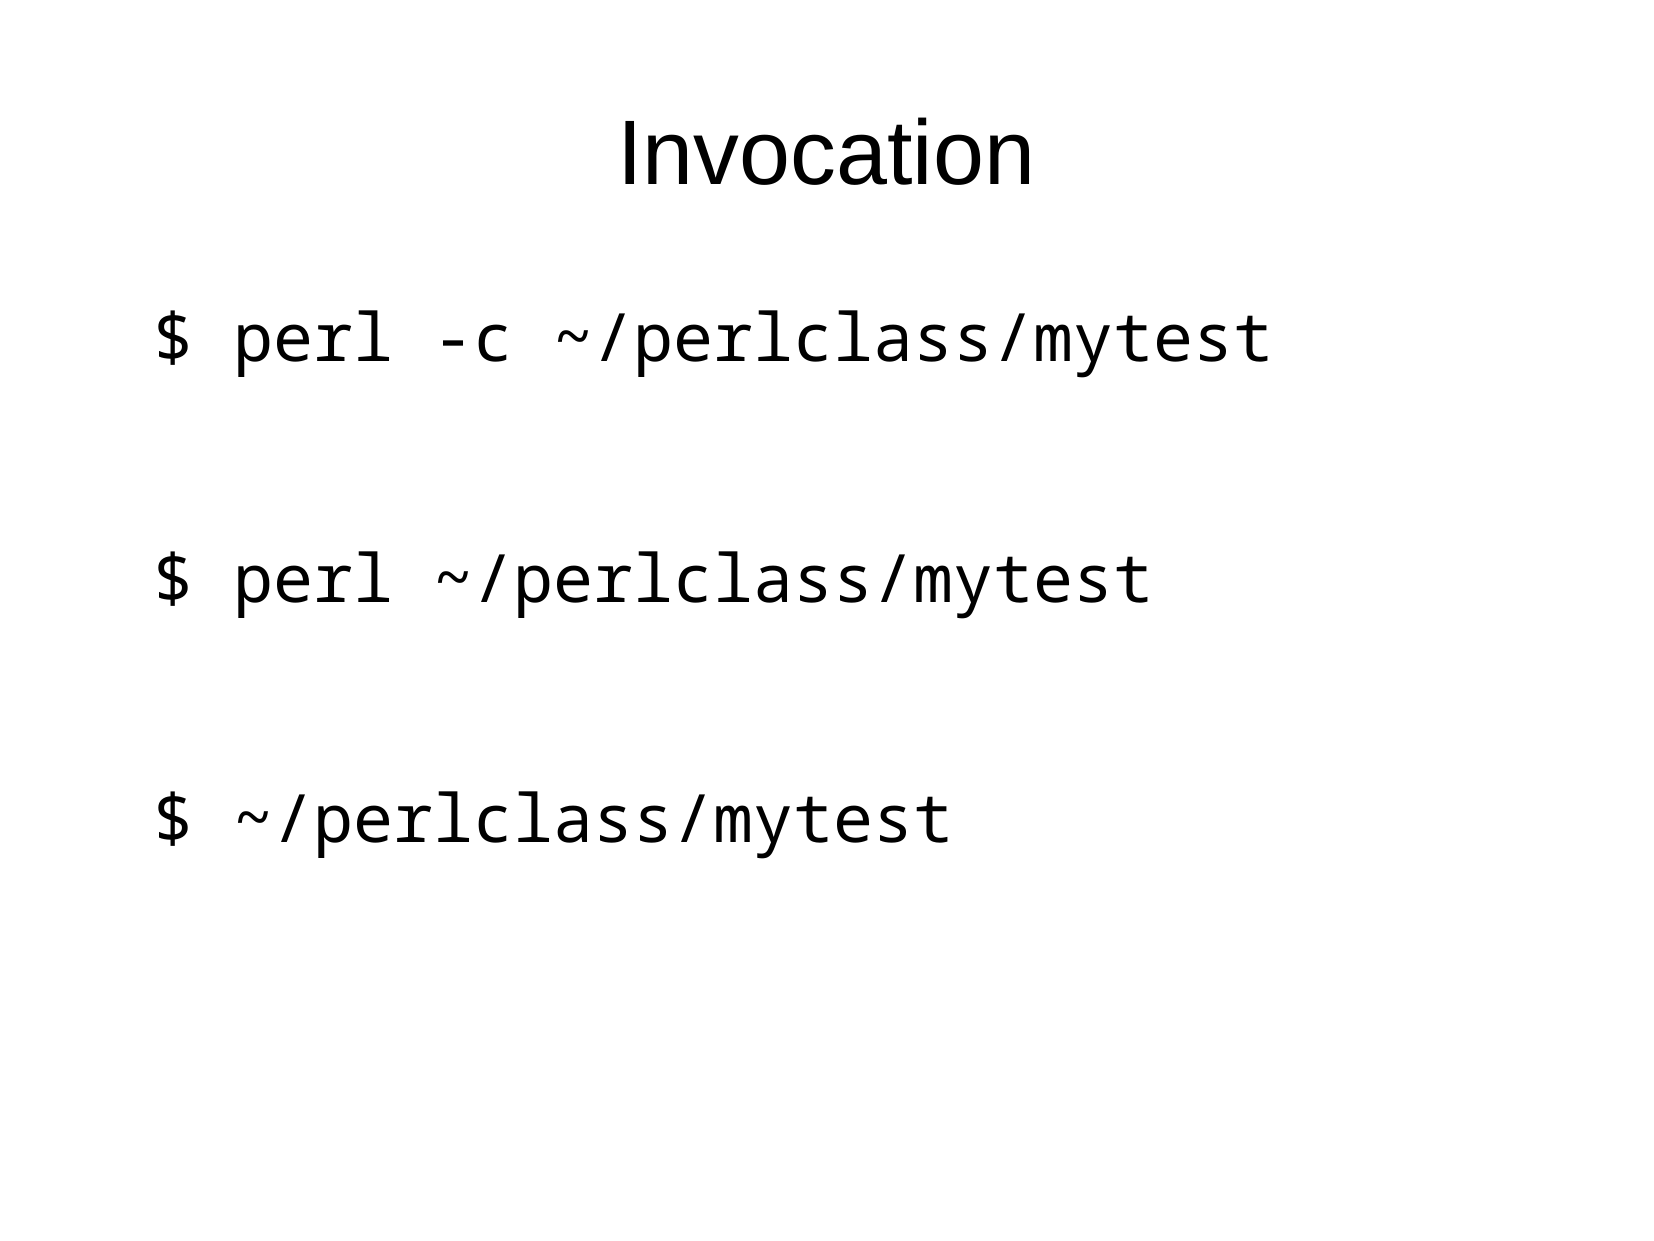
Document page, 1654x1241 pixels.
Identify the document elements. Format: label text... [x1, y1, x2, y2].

title Invocation [82, 49, 1571, 257]
list $ perl -c ~/perlclass/mytest $ perl ~/perlclass/mytest $ ~/perlclass/mytest [82, 290, 1571, 1010]
